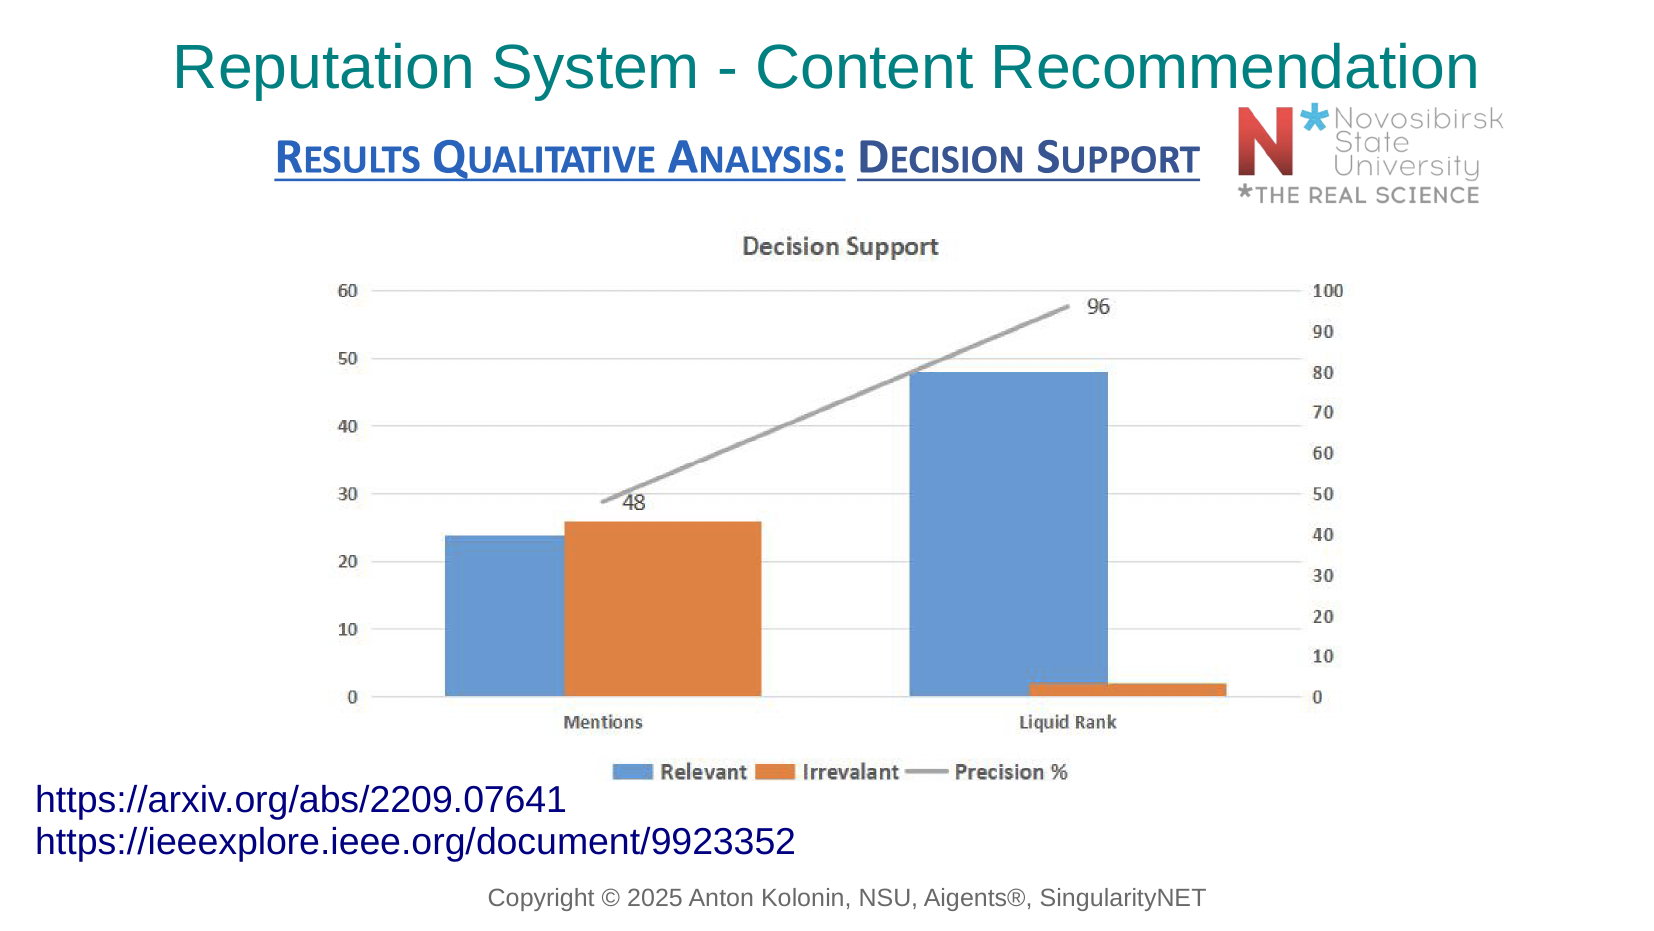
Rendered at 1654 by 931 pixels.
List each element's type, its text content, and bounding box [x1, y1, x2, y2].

text_box Reputation System - Content Recommendation [0, 0, 1630, 135]
text_box https://arxiv.org/abs/2209.07641 https://ieeexplore.ieee.org/document/9923352 [20, 770, 841, 905]
picture [248, 135, 1514, 794]
